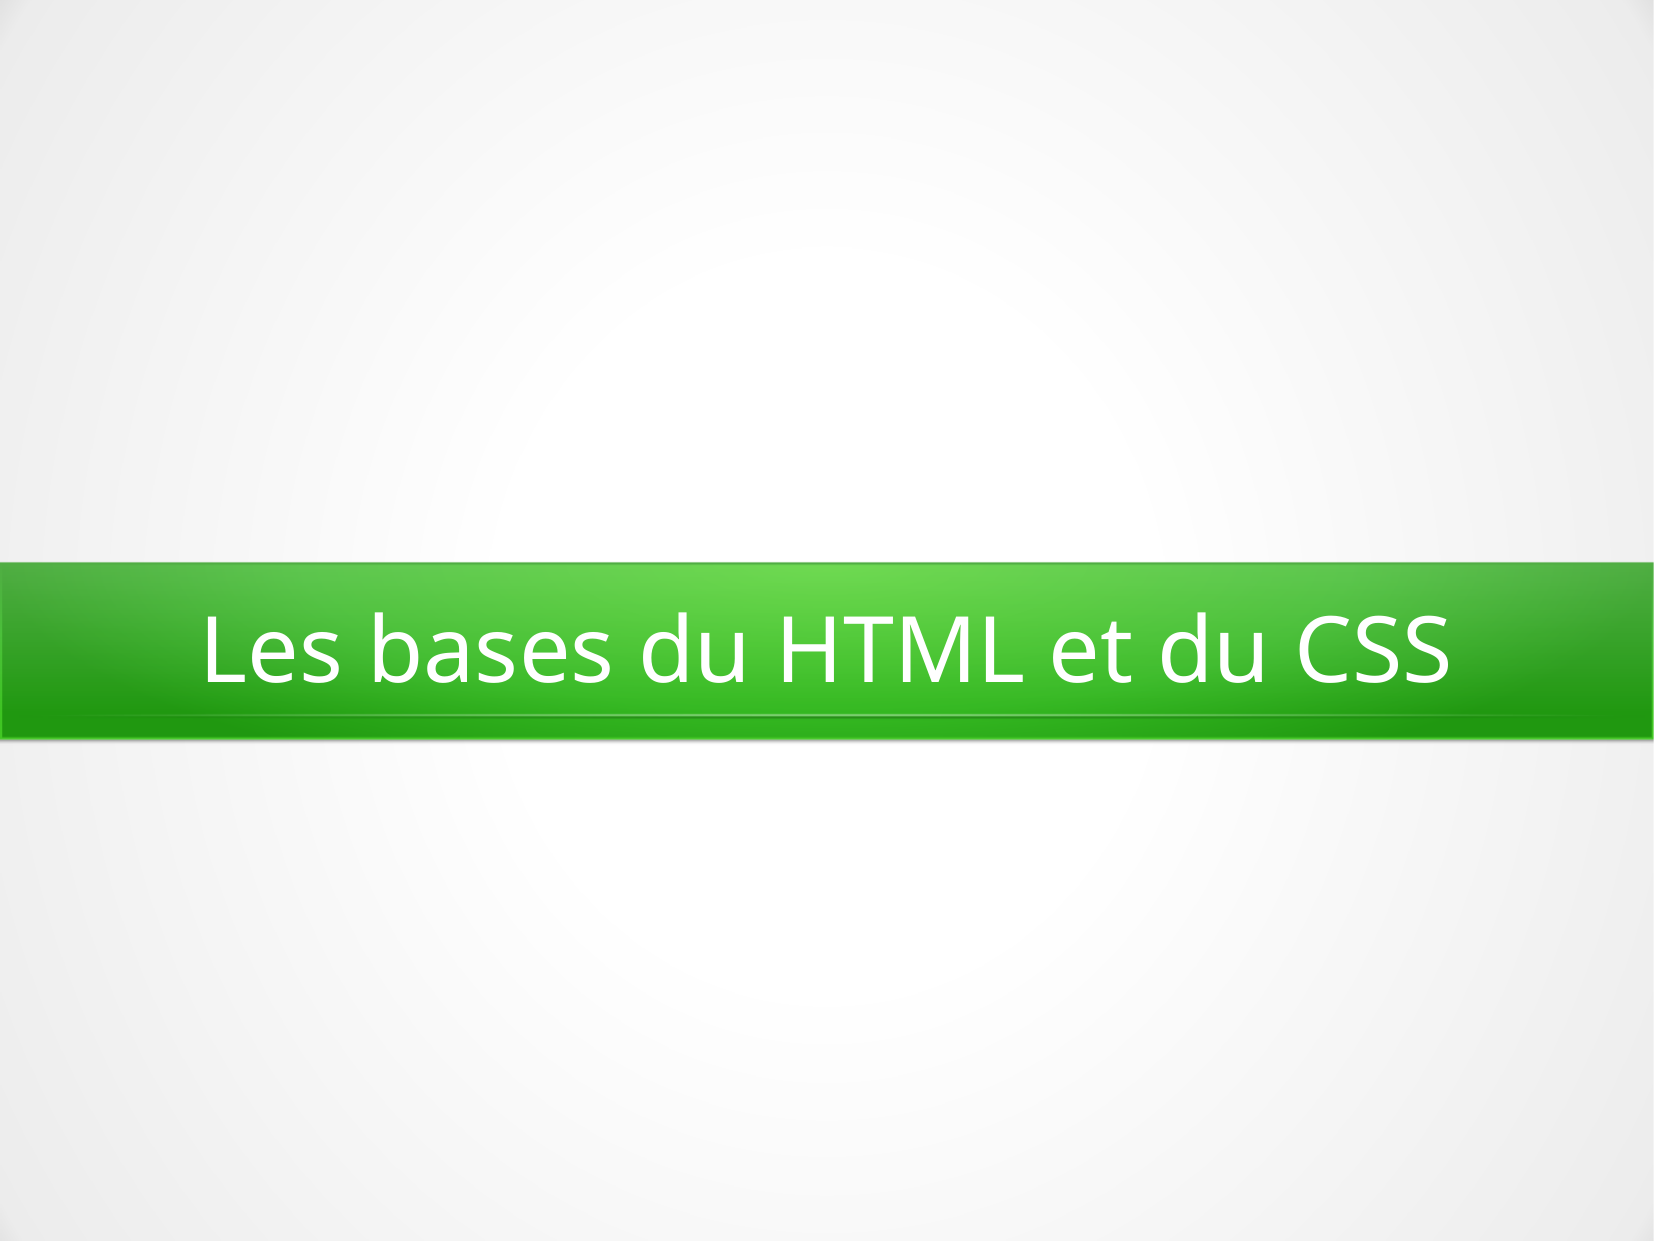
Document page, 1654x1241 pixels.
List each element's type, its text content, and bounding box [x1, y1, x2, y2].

title Les bases du HTML et du CSS [82, 578, 1571, 715]
picture [0, 0, 1654, 1241]
